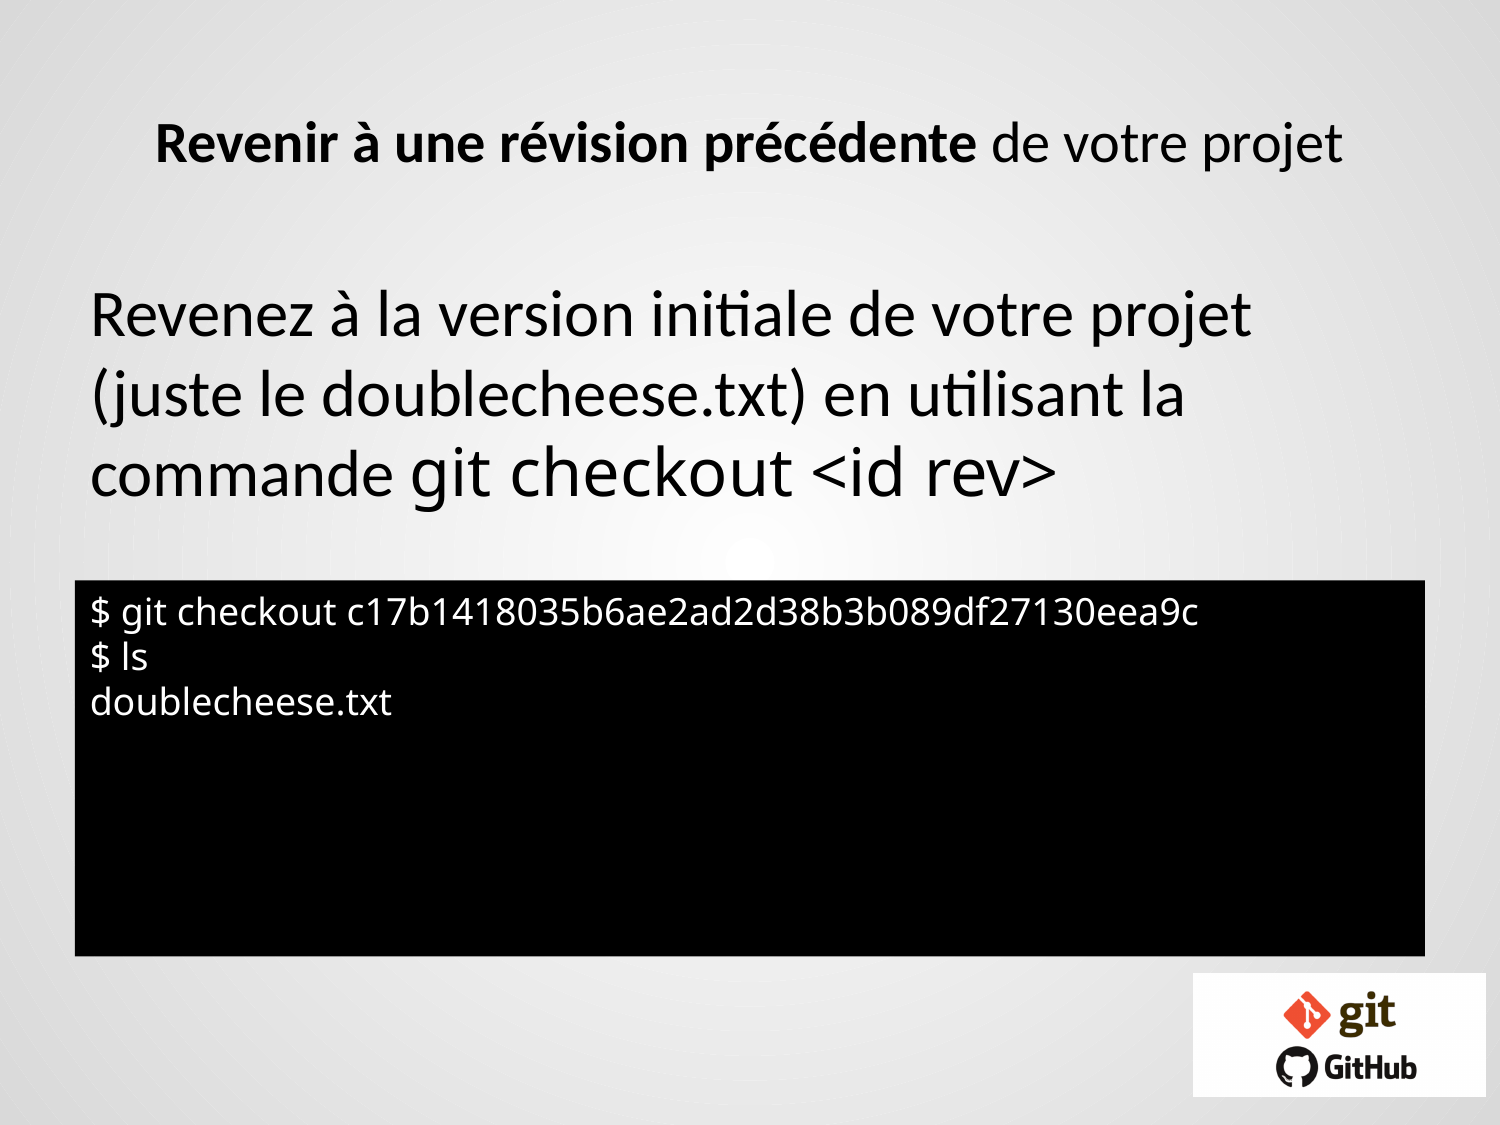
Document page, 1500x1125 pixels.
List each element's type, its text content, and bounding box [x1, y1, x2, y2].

picture [1193, 973, 1486, 1097]
list Revenez à la version initiale de votre projet (juste le doublecheese.txt) en utilisant la commande git checkout <id rev> [75, 262, 1425, 562]
title Revenir à une révision précédente de votre projet [75, 45, 1425, 233]
text_box $ git checkout c17b1418035b6ae2ad2d38b3b089df27130eea9c $ ls doublecheese.txt [74, 580, 1425, 957]
